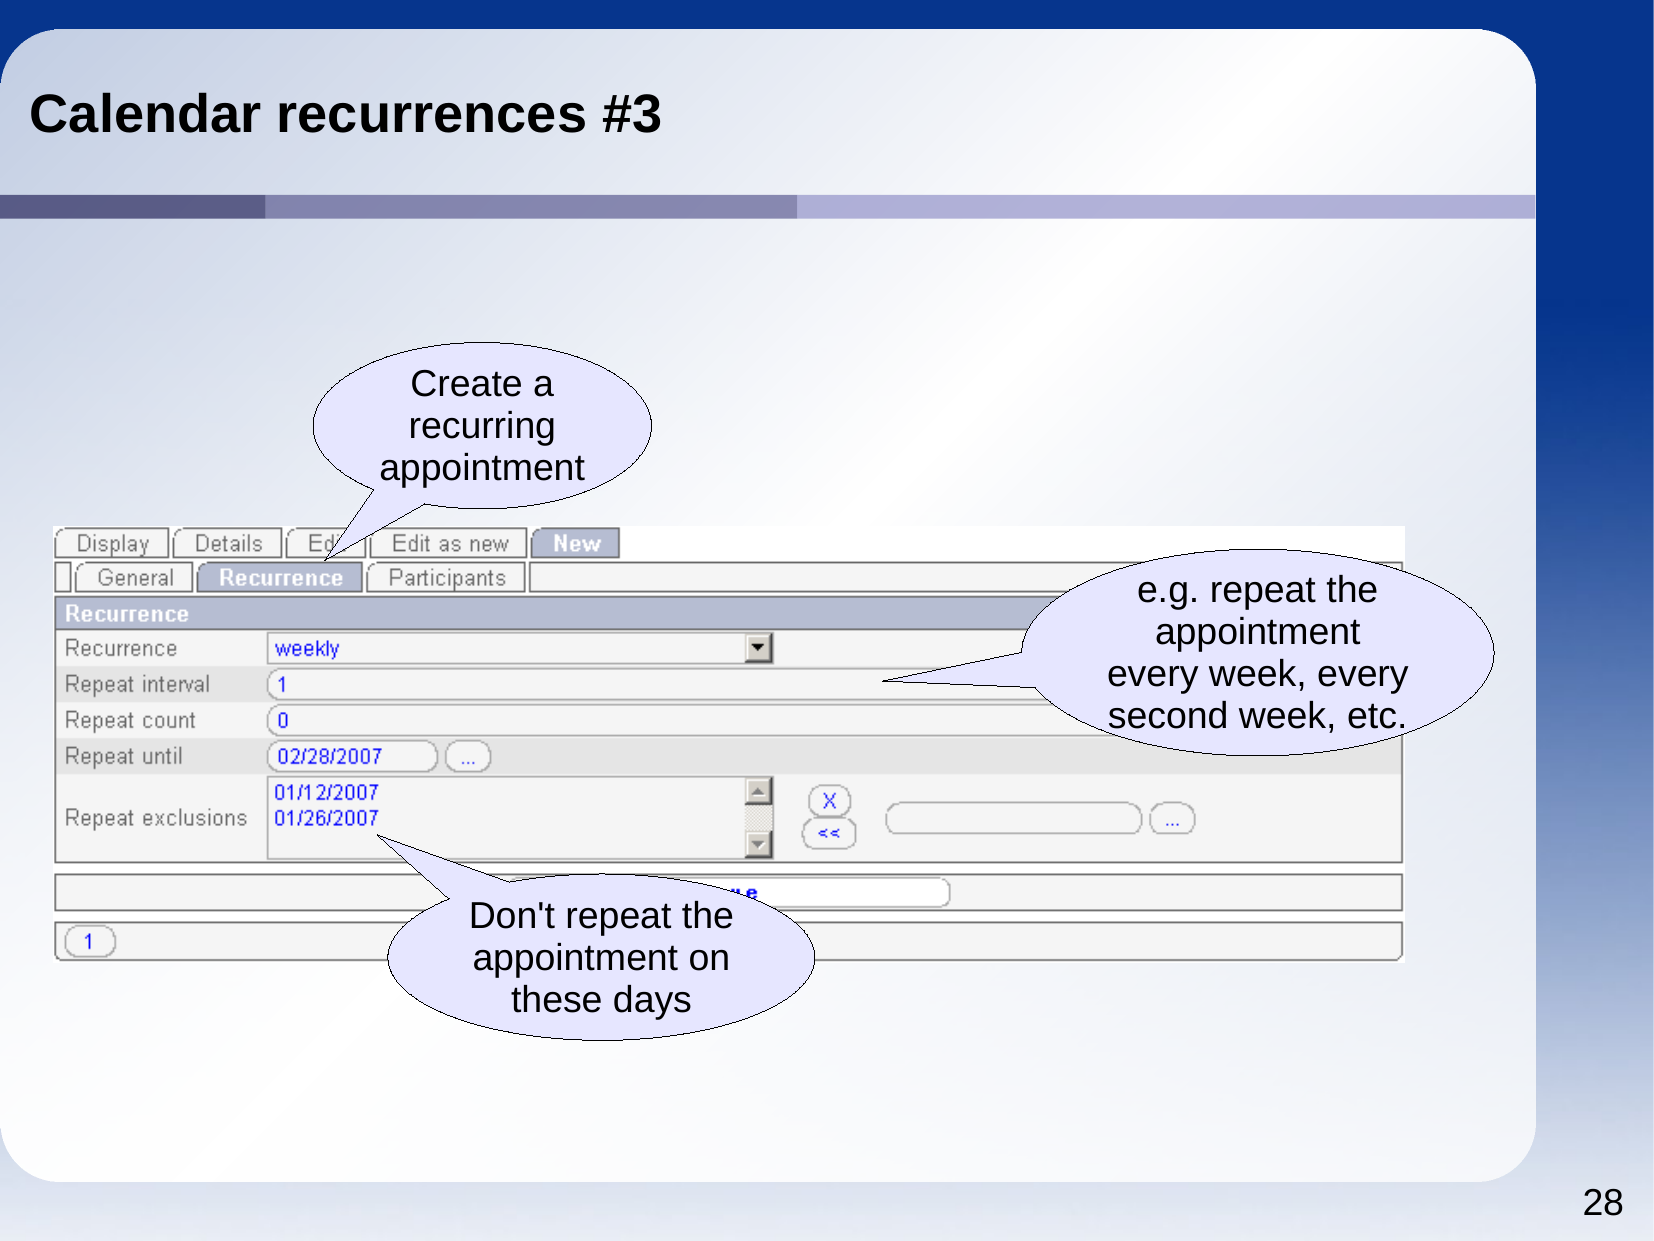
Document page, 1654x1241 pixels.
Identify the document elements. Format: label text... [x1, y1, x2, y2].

title Calendar recurrences #3 [29, 49, 1506, 178]
picture [53, 526, 1405, 963]
text_box e.g. repeat the appointment every week, every second week, etc. [882, 549, 1495, 756]
text_box Create a recurring appointment [313, 342, 652, 561]
text_box Don't repeat the appointment on these days [377, 834, 815, 1041]
picture [0, 0, 1654, 1241]
